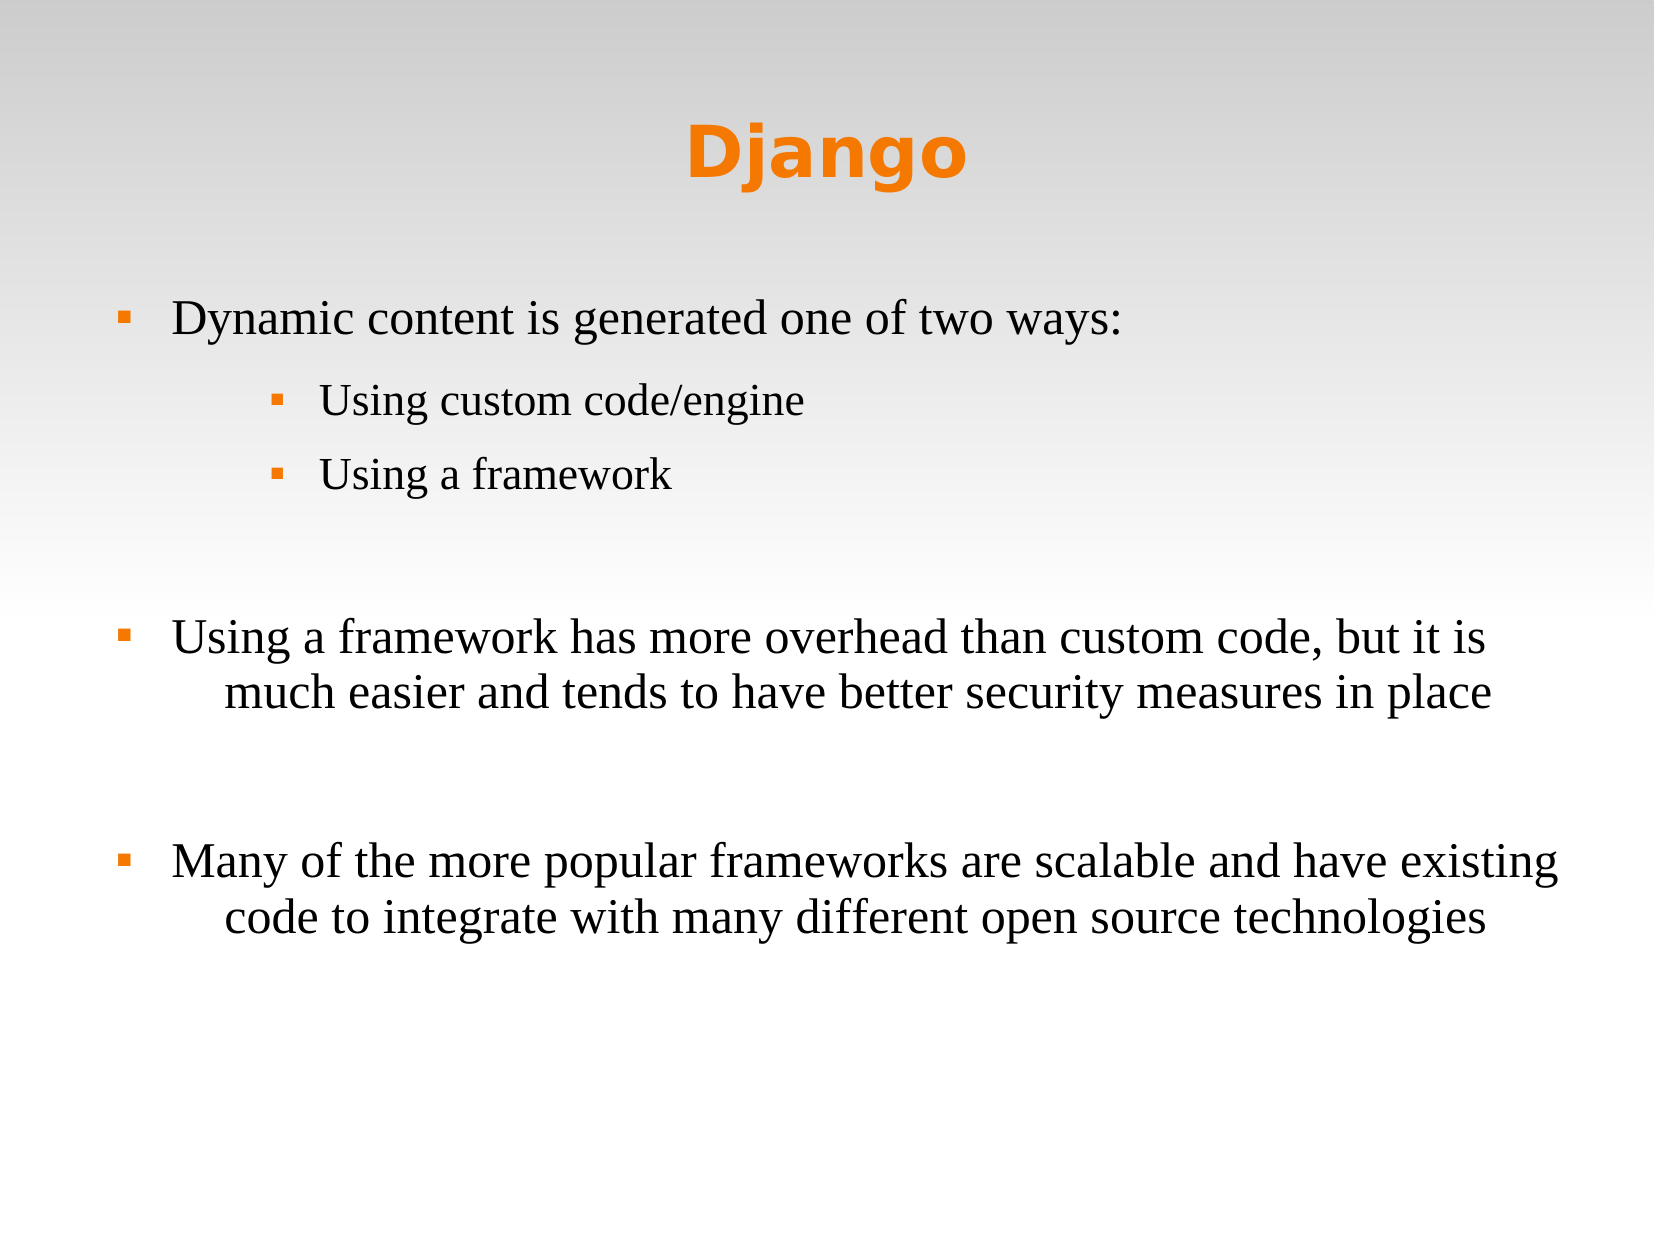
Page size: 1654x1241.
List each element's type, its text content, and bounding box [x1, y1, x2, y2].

list Dynamic content is generated one of two ways: Using custom code/engine Using a framework Using a framework has more overhead than custom code, but it is much easier and tends to have better security measures in place Many of the more popular frameworks are scalable and have existing code to integrate with many different open source technologies [82, 290, 1571, 1109]
title Django [82, 49, 1571, 257]
